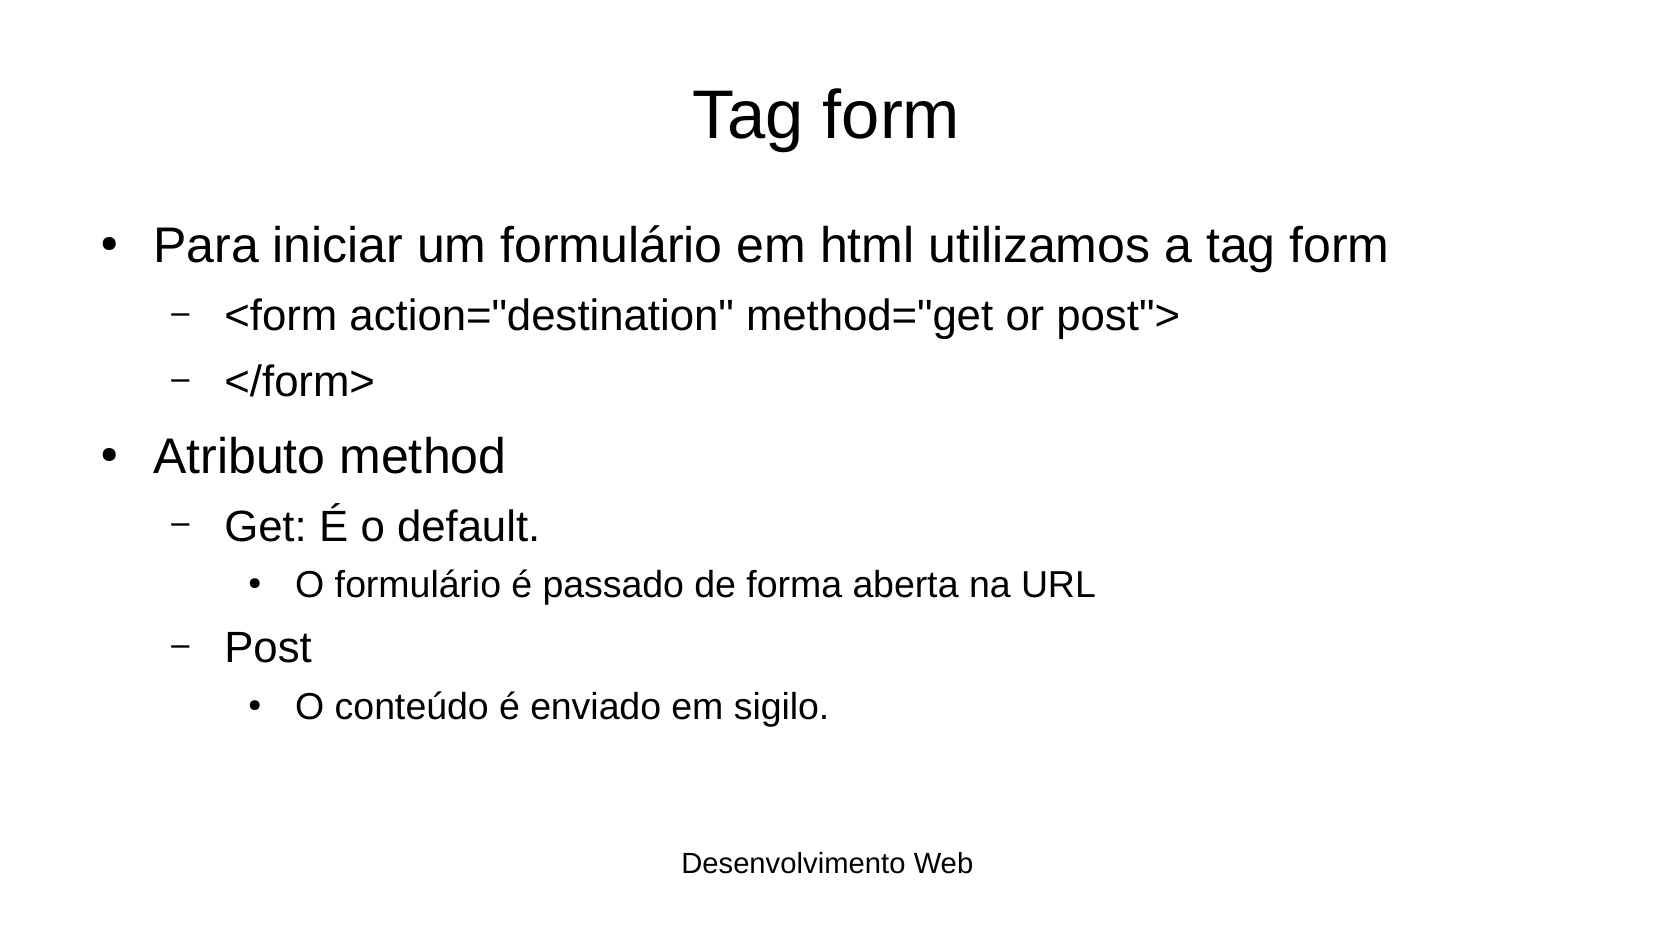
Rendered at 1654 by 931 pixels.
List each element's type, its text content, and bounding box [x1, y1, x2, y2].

title Tag form [82, 37, 1571, 193]
list Para iniciar um formulário em html utilizamos a tag form <form action="destination" method="get or post"> </form> Atributo method Get: É o default. O formulário é passado de forma aberta na URL Post O conteúdo é enviado em sigilo. [82, 217, 1571, 758]
